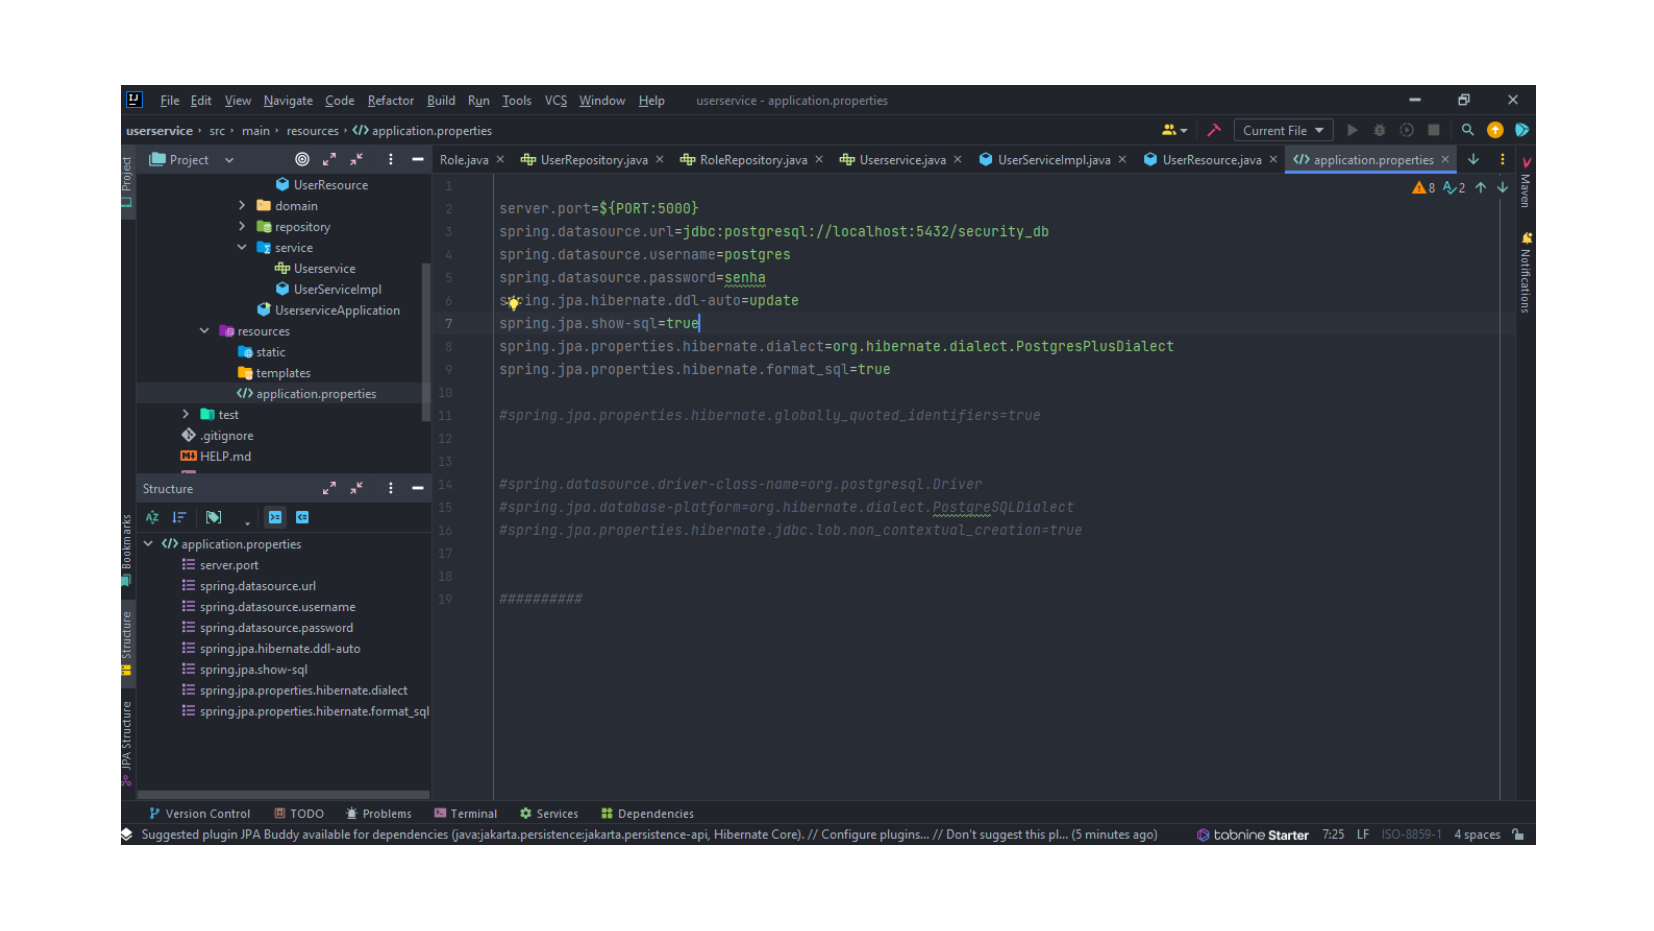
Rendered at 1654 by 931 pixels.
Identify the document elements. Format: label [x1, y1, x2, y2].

picture [121, 85, 1536, 845]
